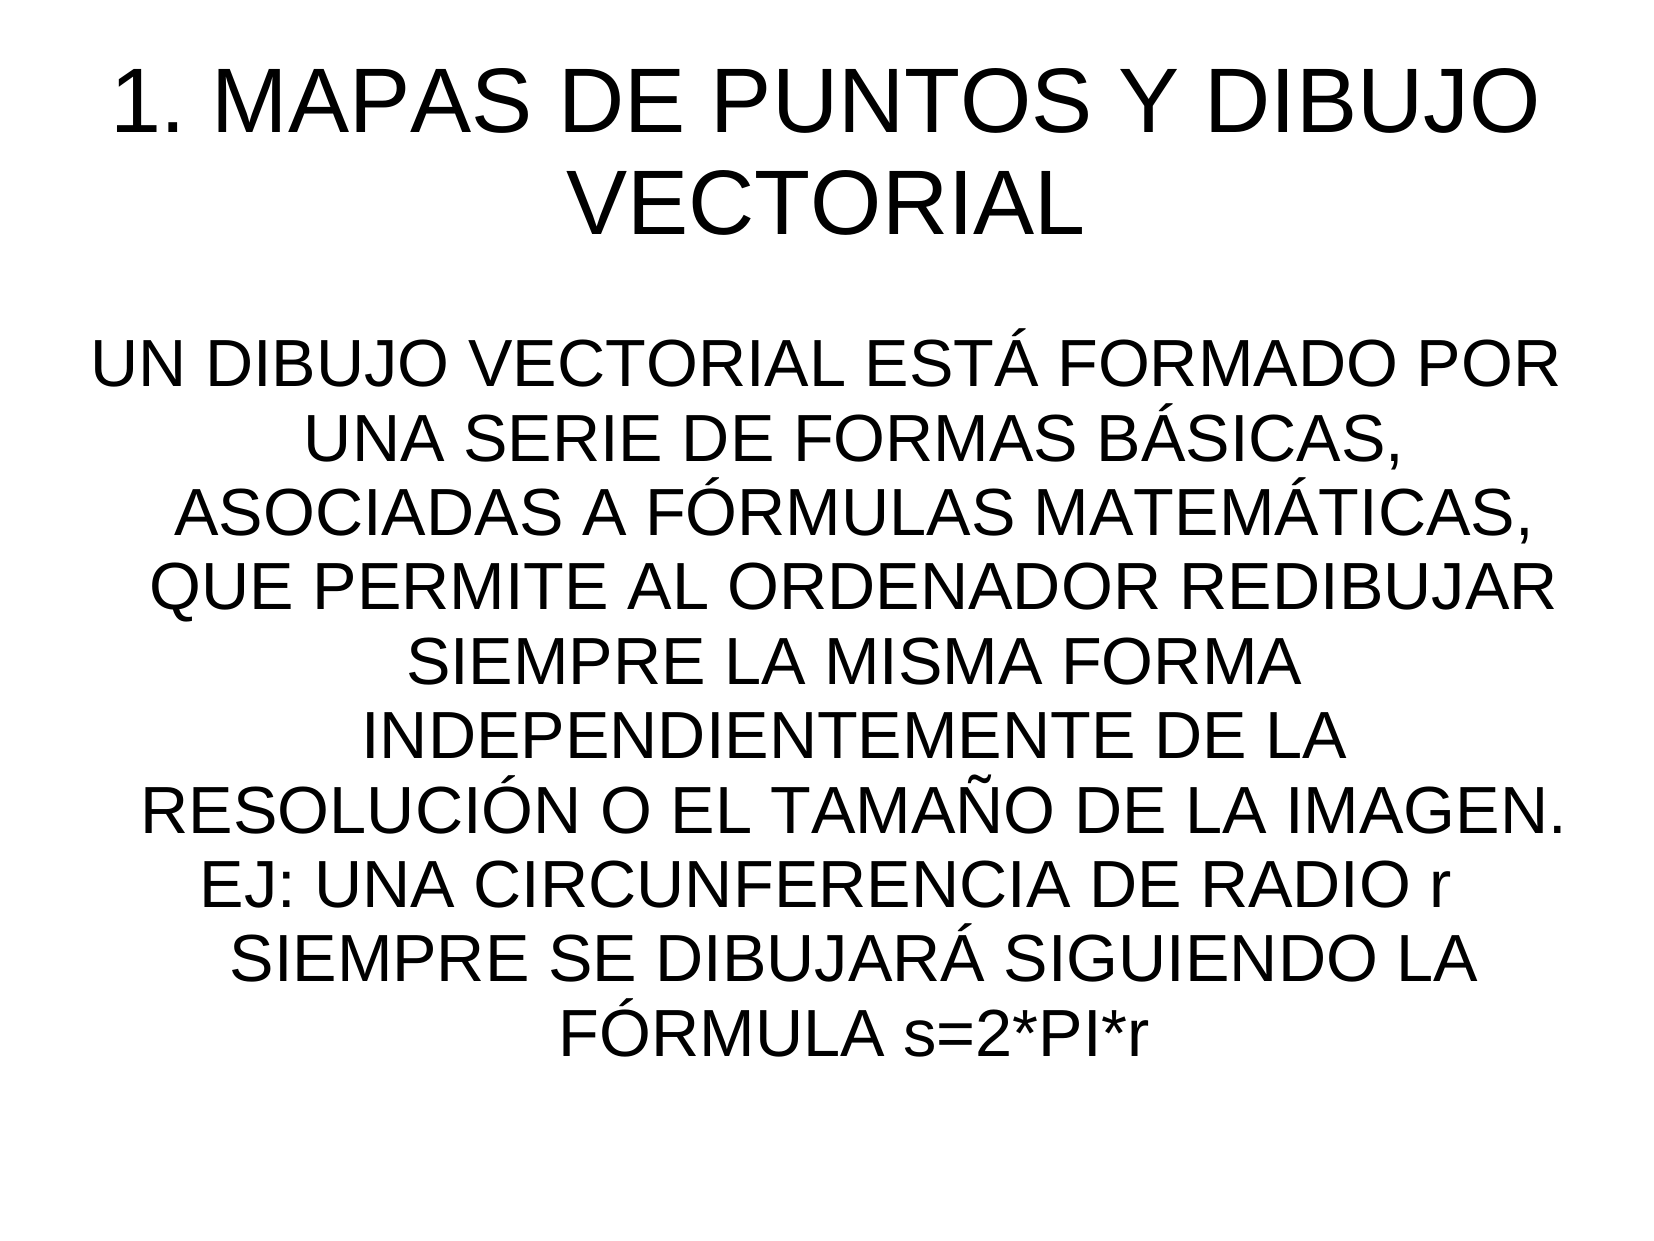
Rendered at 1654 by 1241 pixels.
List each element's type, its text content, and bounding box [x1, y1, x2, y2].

title 1. MAPAS DE PUNTOS Y DIBUJO VECTORIAL [82, 49, 1571, 257]
subtitle UN DIBUJO VECTORIAL ESTÁ FORMADO POR UNA SERIE DE FORMAS BÁSICAS, ASOCIADAS A FÓRMULAS MATEMÁTICAS, QUE PERMITE AL ORDENADOR REDIBUJAR SIEMPRE LA MISMA FORMA INDEPENDIENTEMENTE DE LA RESOLUCIÓN O EL TAMAÑO DE LA IMAGEN. EJ: UNA CIRCUNFERENCIA DE RADIO r SIEMPRE SE DIBUJARÁ SIGUIENDO LA FÓRMULA s=2*PI*r [82, 297, 1571, 1101]
